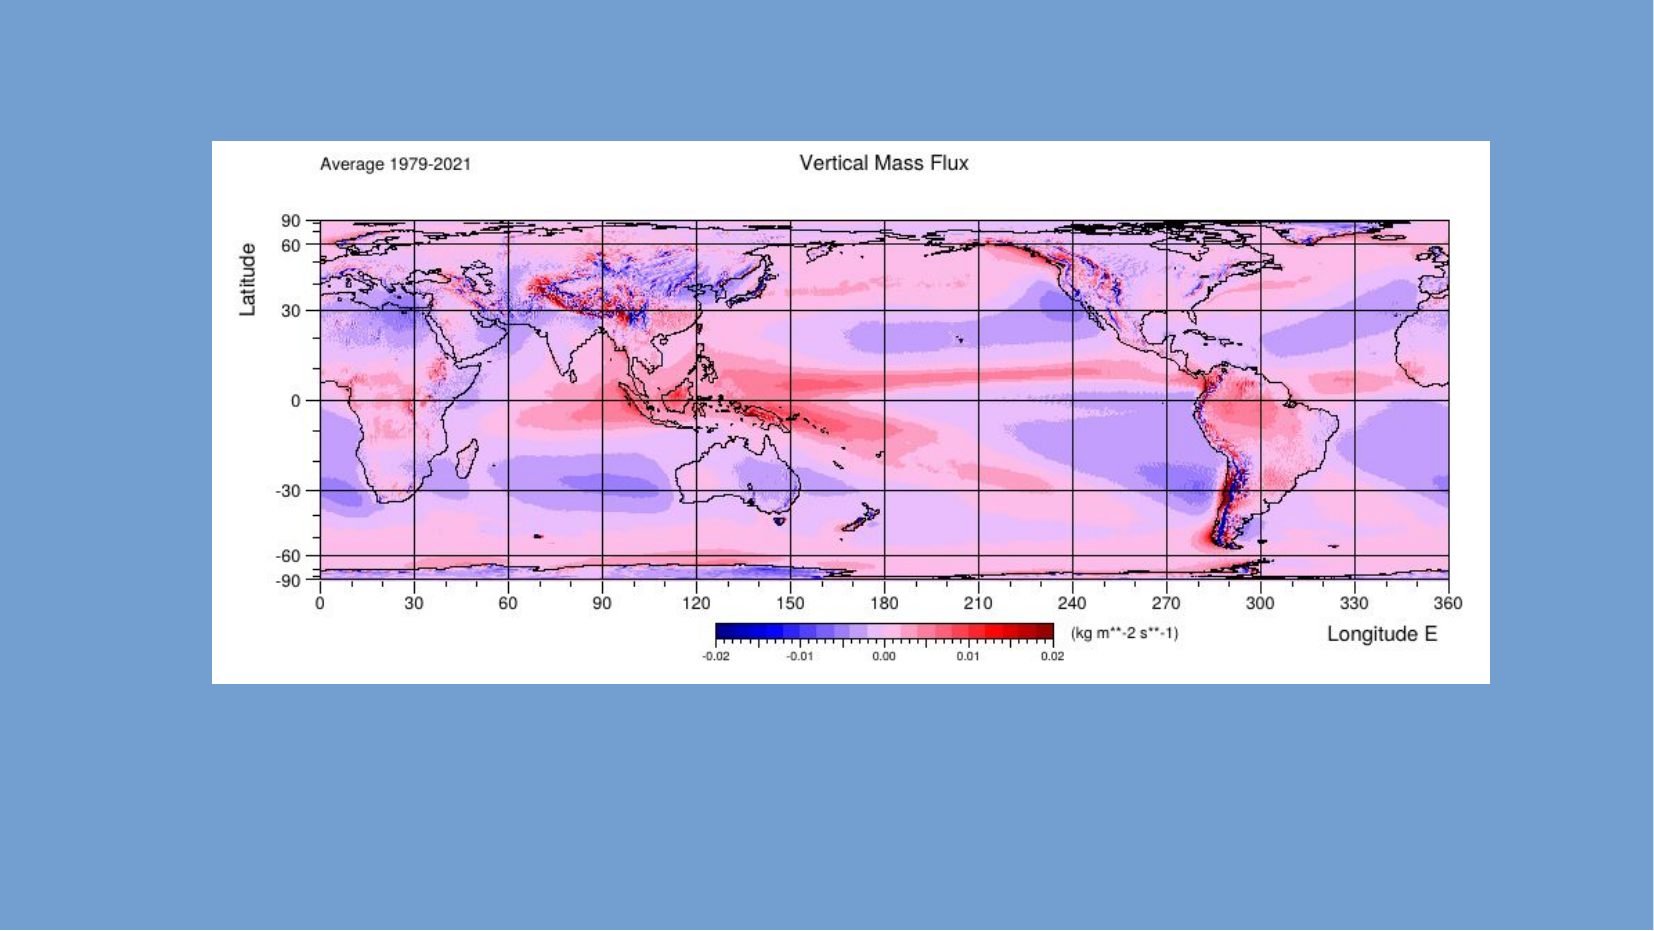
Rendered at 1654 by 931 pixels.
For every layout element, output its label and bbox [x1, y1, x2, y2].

picture [212, 141, 1490, 684]
